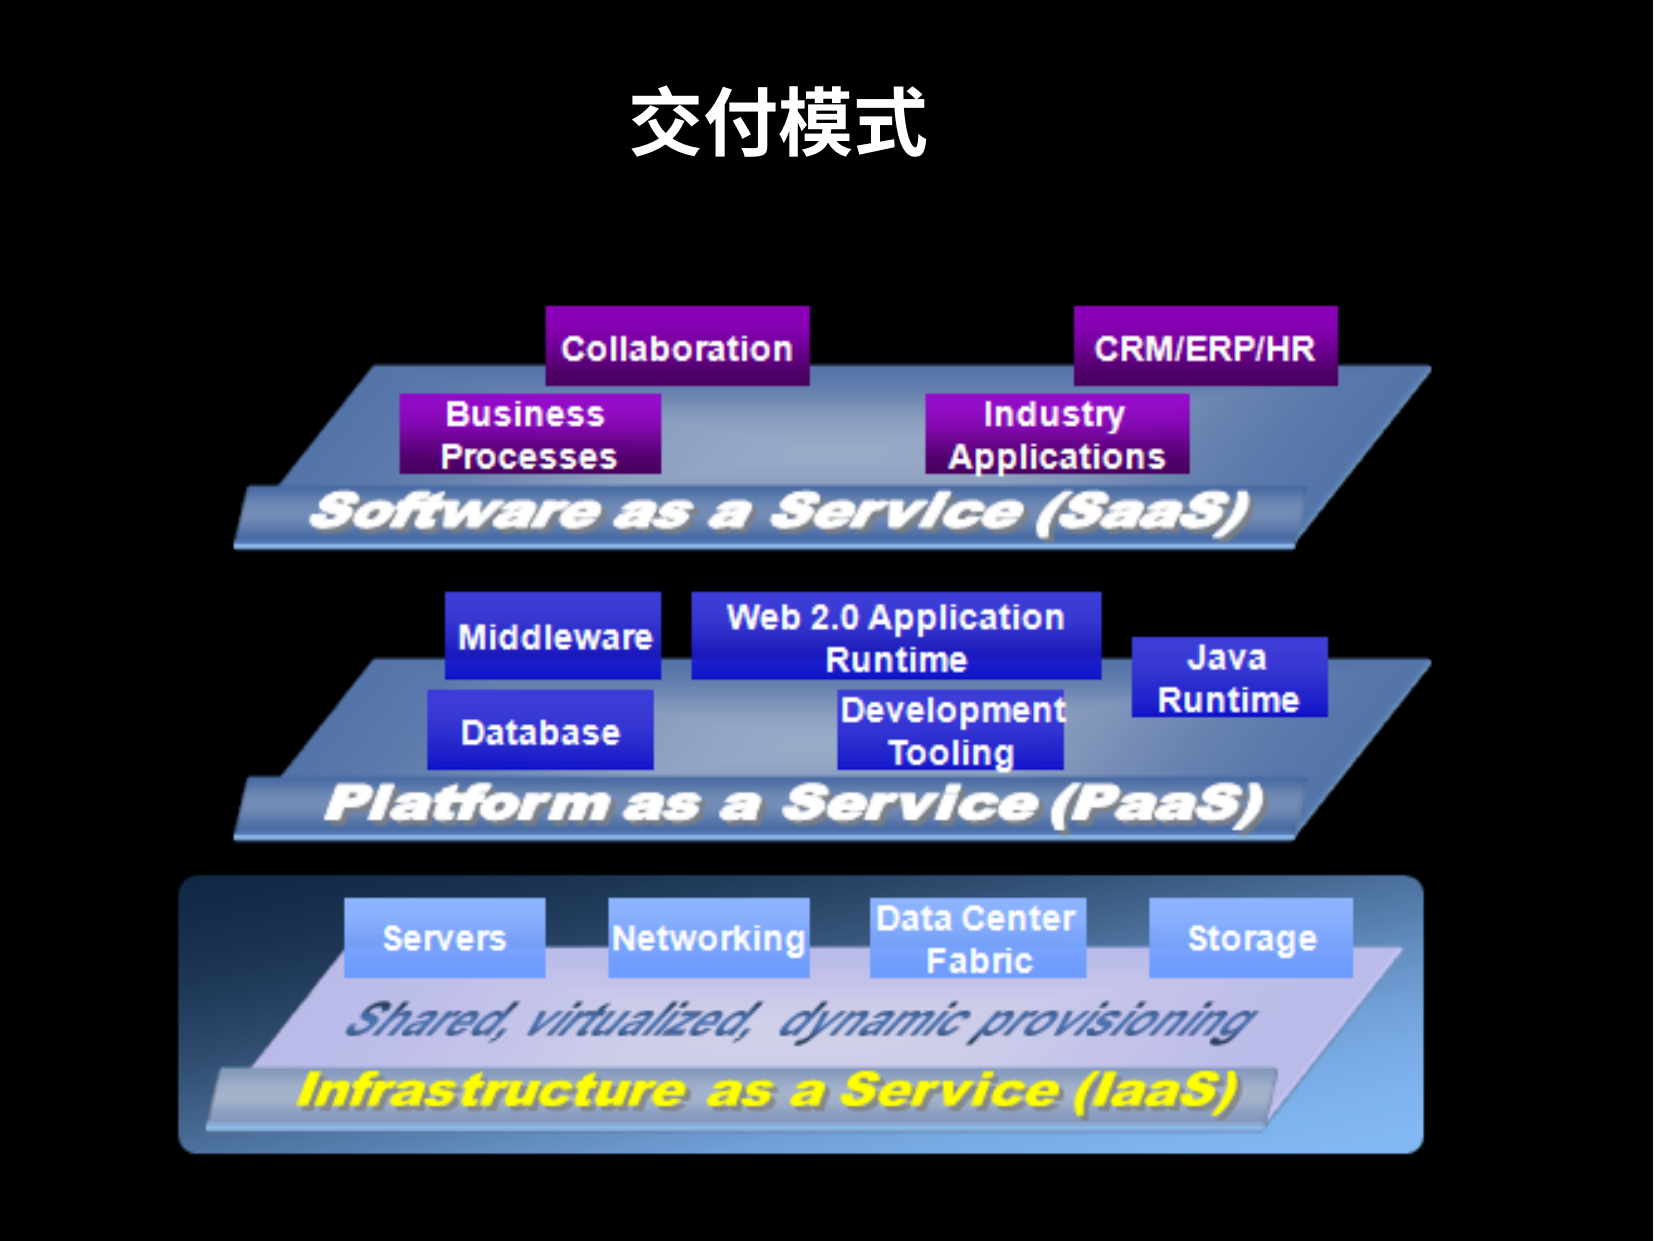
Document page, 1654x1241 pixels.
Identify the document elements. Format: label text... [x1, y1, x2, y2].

picture [174, 284, 1437, 1167]
text_box 交付模式 [64, 56, 1492, 171]
